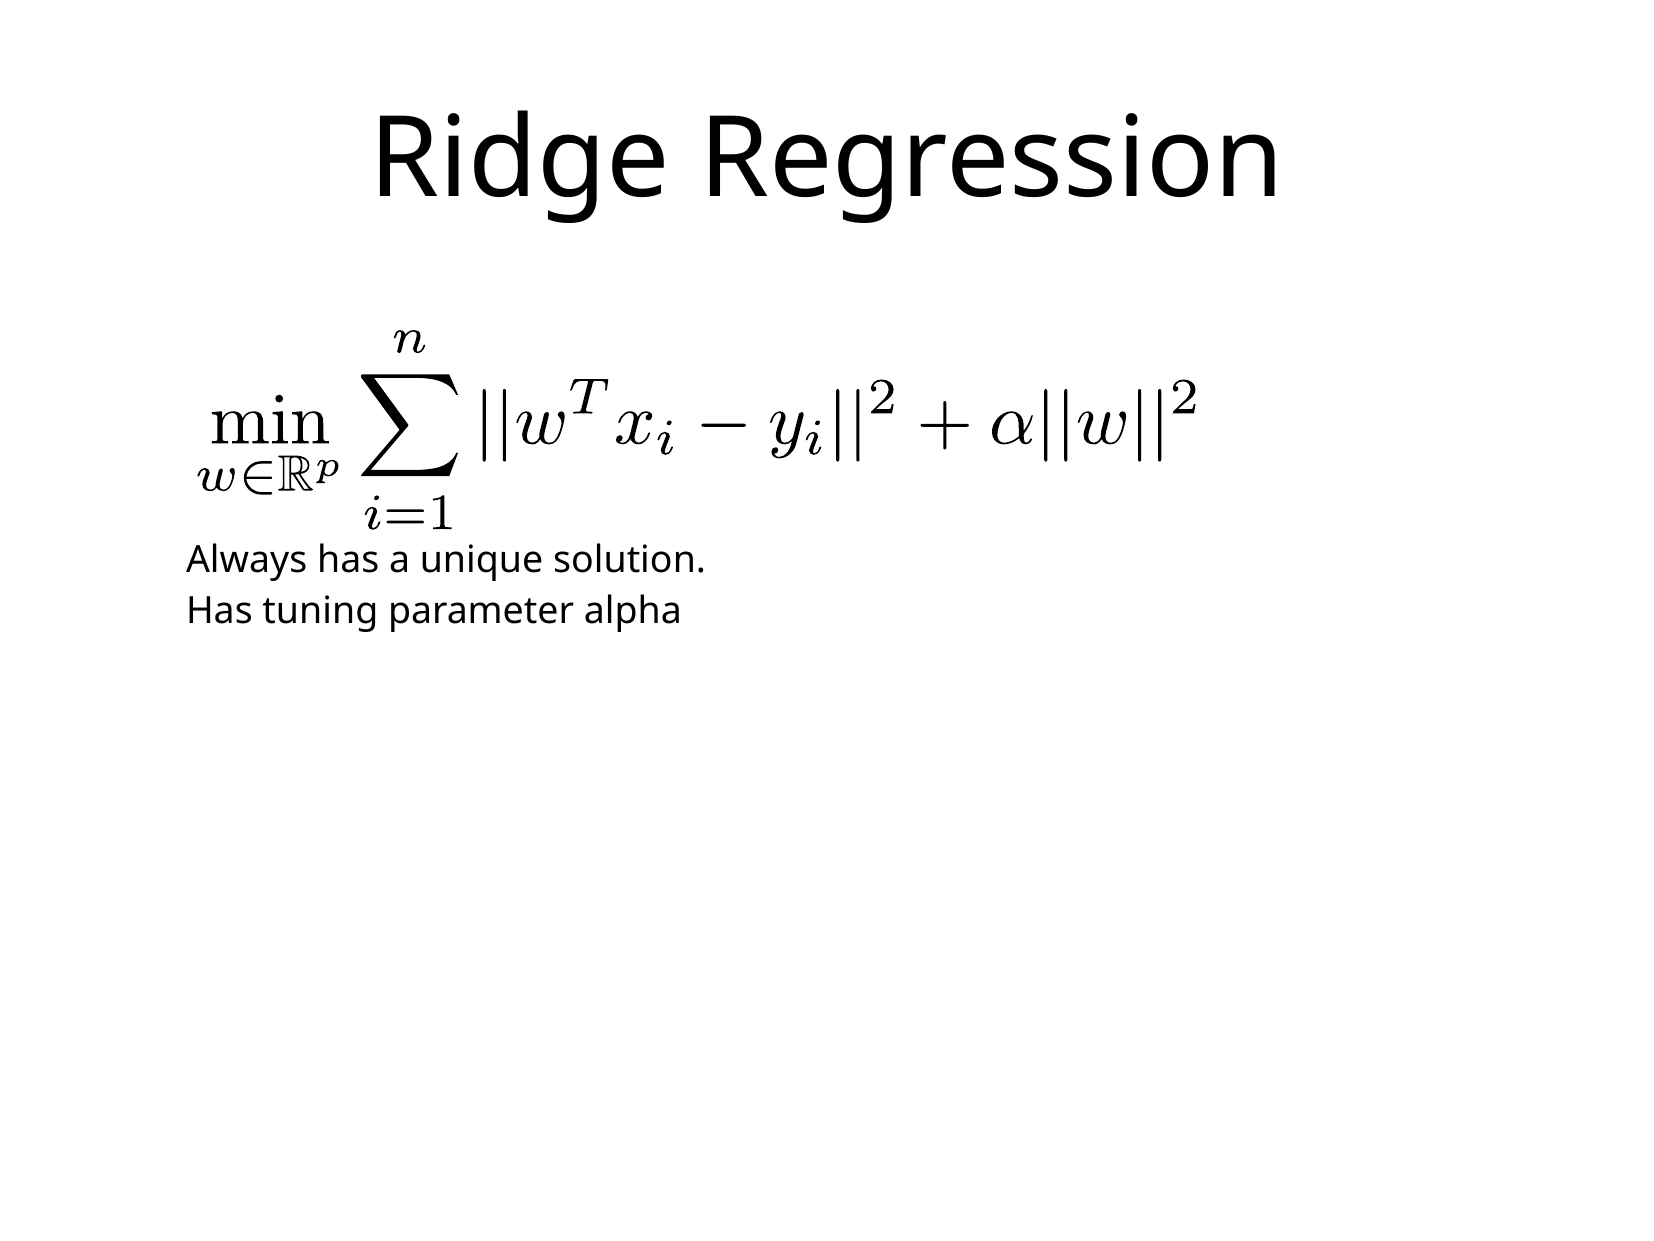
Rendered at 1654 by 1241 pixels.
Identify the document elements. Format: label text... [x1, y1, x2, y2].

title Ridge Regression [82, 49, 1571, 257]
text_box [195, 330, 1199, 530]
text_box Always has a unique solution. Has tuning parameter alpha [171, 525, 1327, 654]
